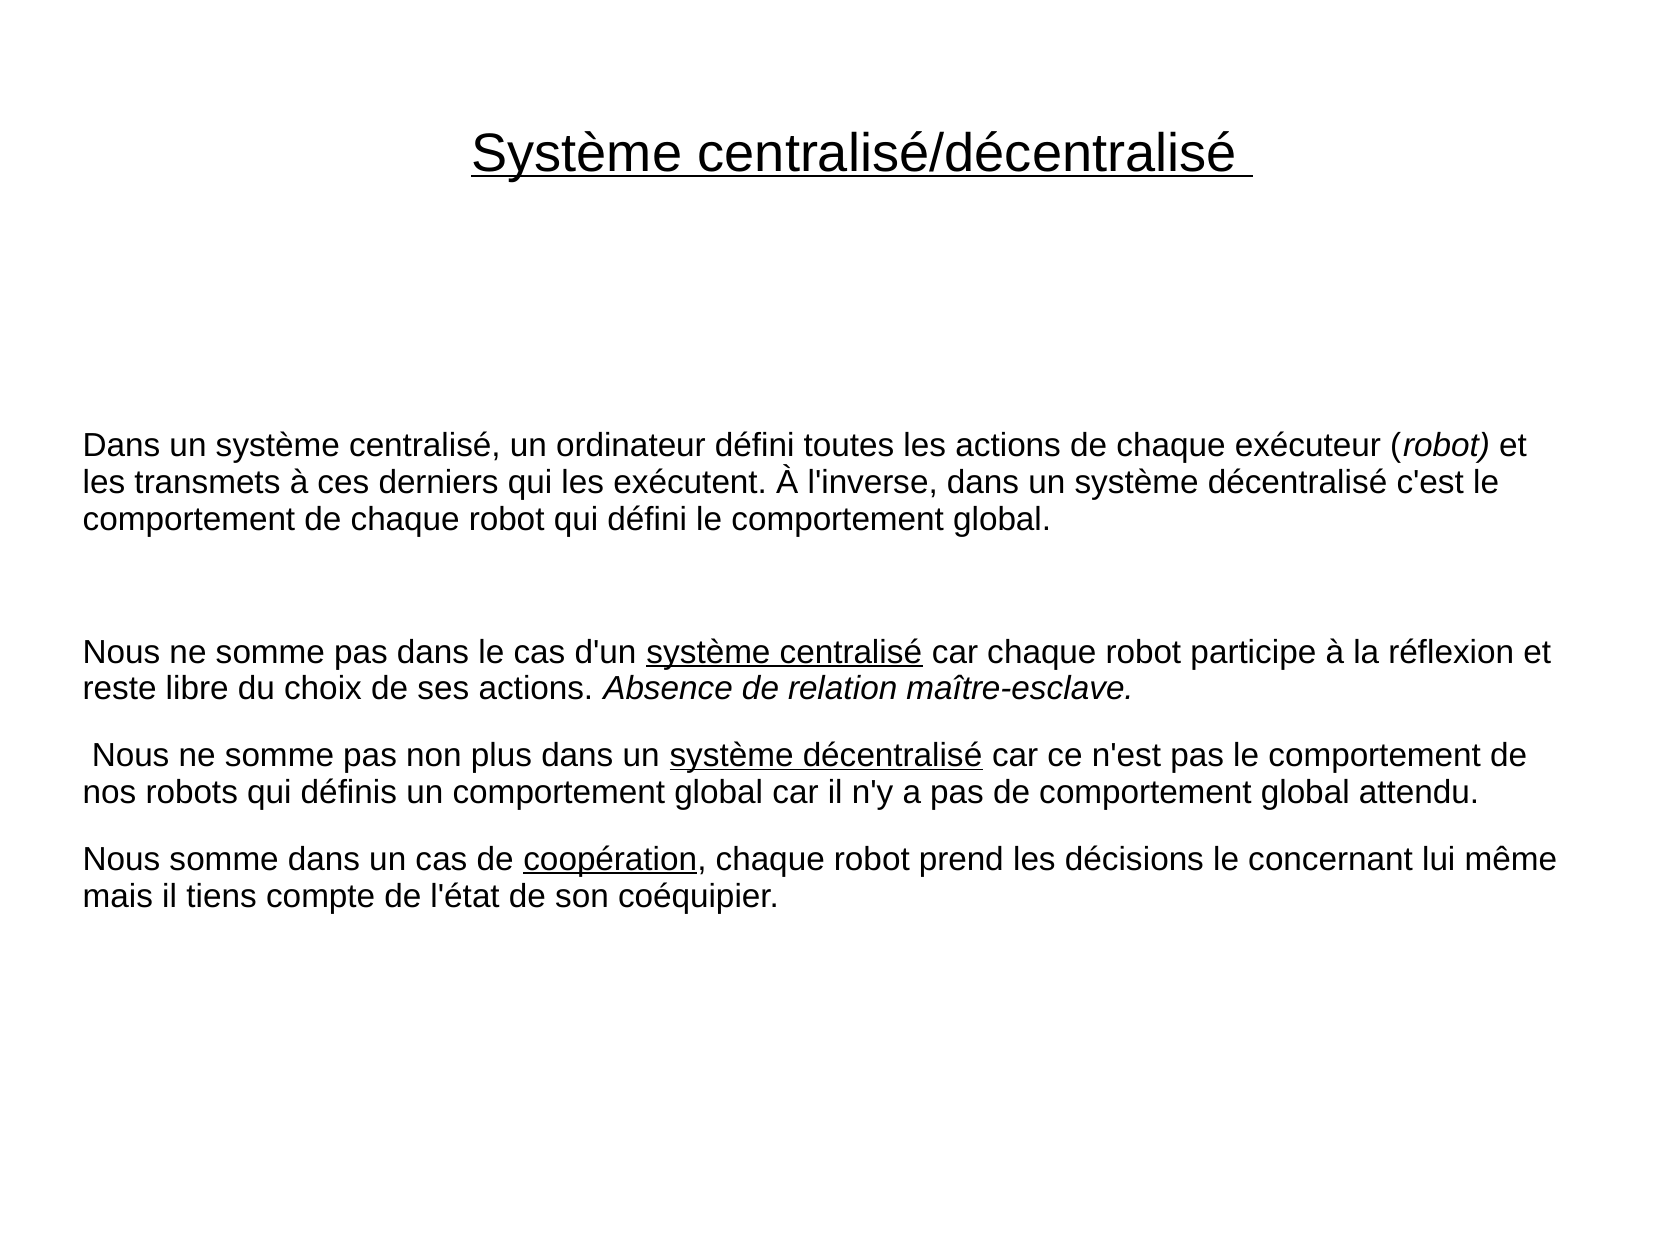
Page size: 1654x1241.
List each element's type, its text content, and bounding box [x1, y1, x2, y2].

title Système centralisé/décentralisé [82, 49, 1571, 257]
list Dans un système centralisé, un ordinateur défini toutes les actions de chaque exécuteur (robot) et les transmets à ces derniers qui les exécutent. À l'inverse, dans un système décentralisé c'est le comportement de chaque robot qui défini le comportement global. Nous ne somme pas dans le cas d'un système centralisé car chaque robot participe à la réflexion et reste libre du choix de ses actions. Absence de relation maître-esclave. Nous ne somme pas non plus dans un système décentralisé car ce n'est pas le comportement de nos robots qui définis un comportement global car il n'y a pas de comportement global attendu. Nous somme dans un cas de coopération, chaque robot prend les décisions le concernant lui même mais il tiens compte de l'état de son coéquipier. [82, 426, 1571, 917]
